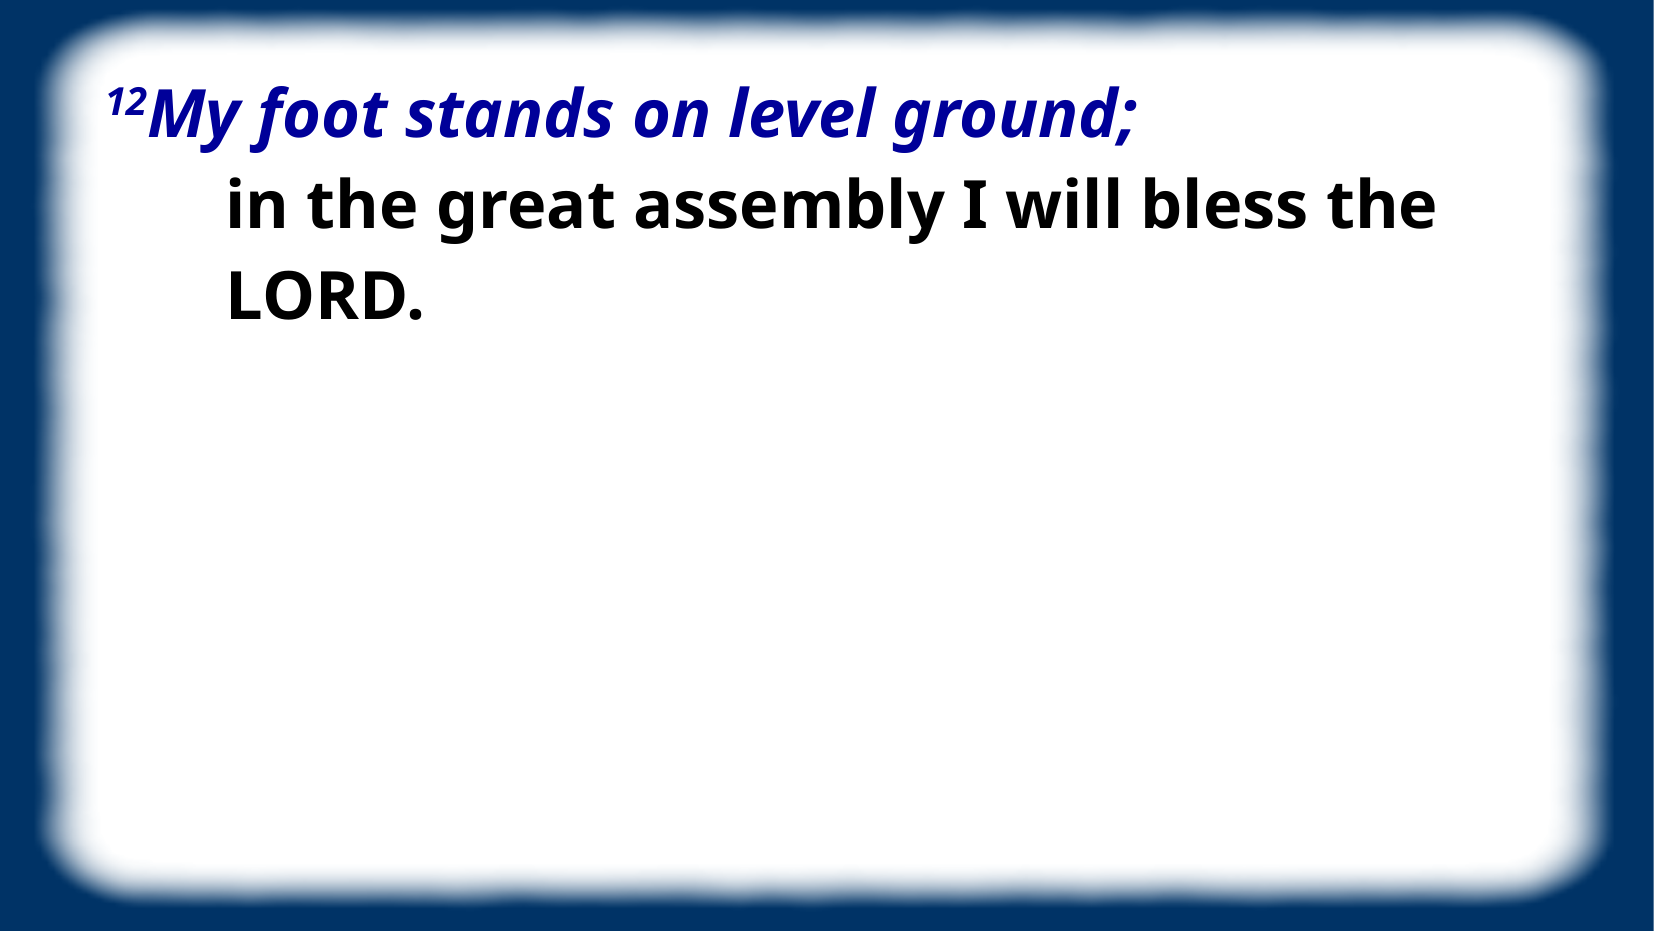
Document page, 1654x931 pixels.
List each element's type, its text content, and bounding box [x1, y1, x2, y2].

picture [0, 0, 1654, 931]
text_box 12My foot stands on level ground; in the great assembly I will bless the LORD. [90, 58, 1561, 341]
